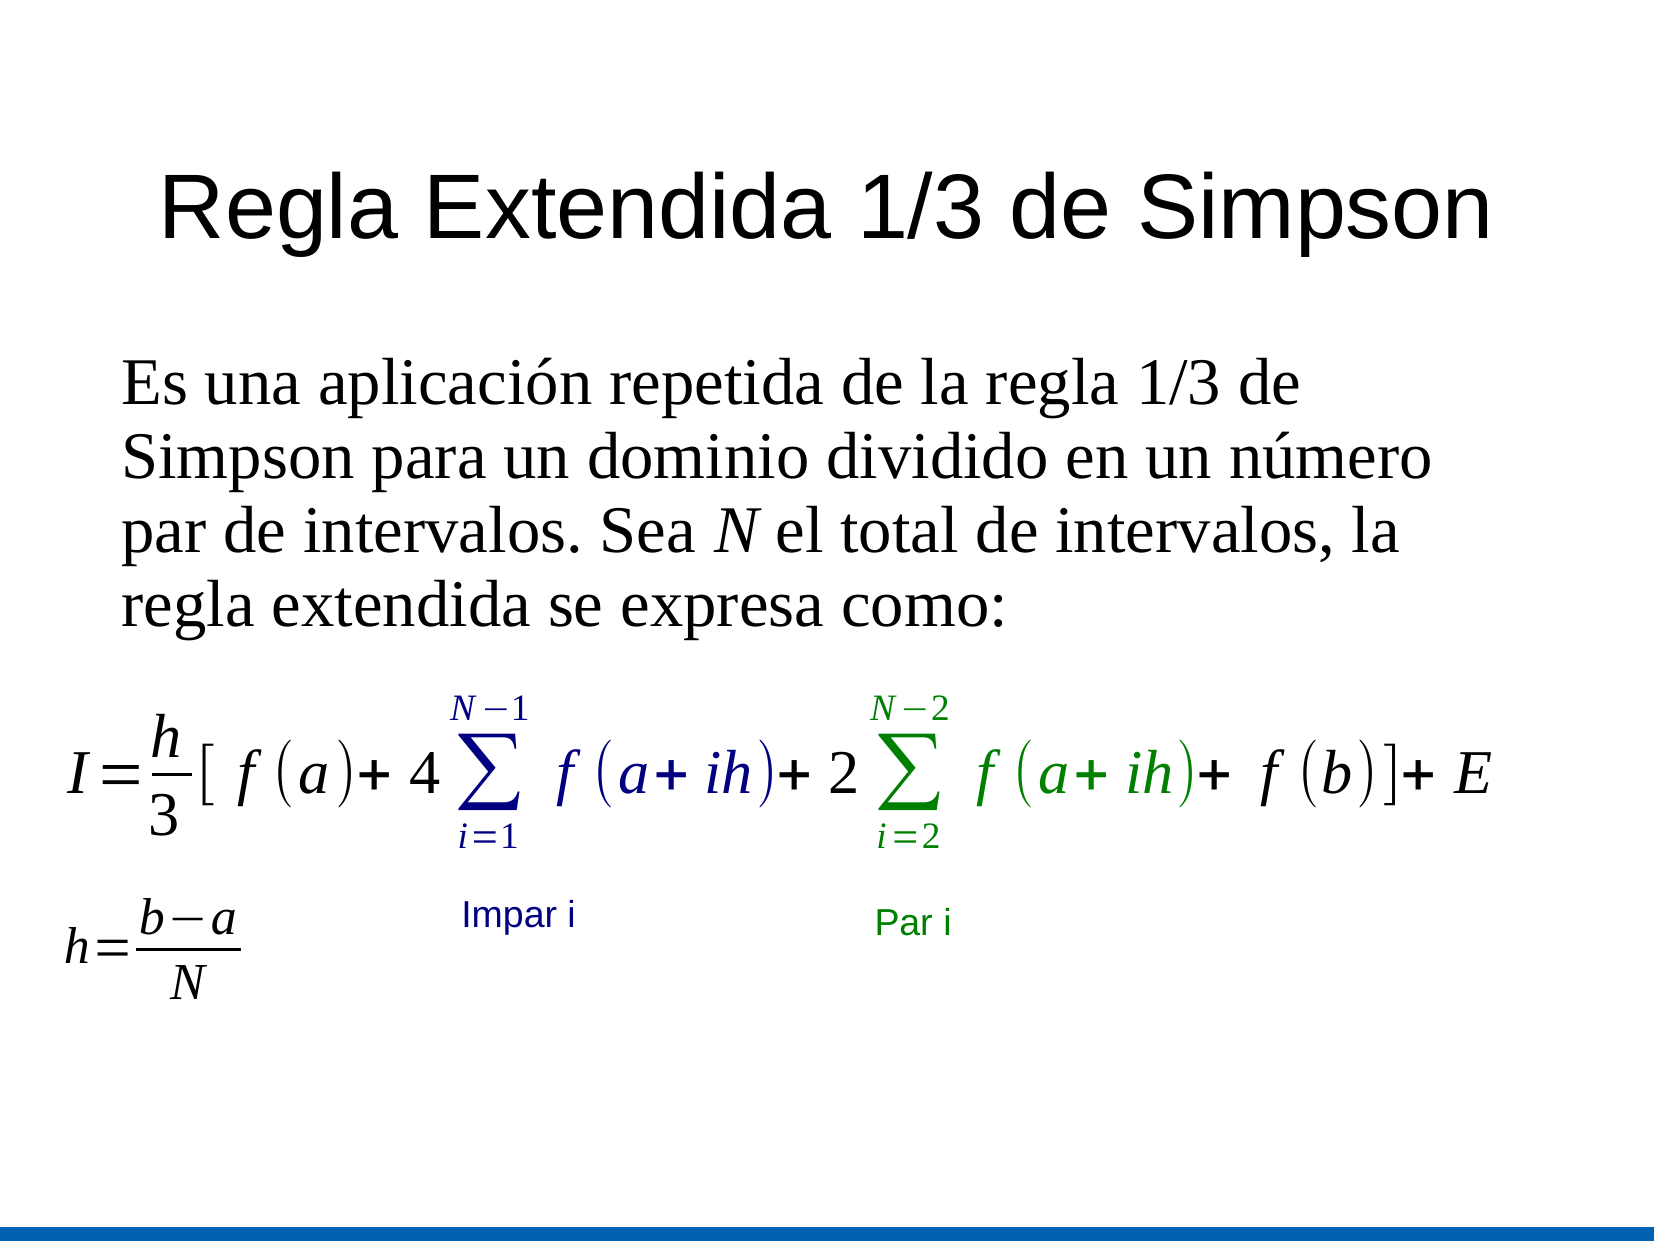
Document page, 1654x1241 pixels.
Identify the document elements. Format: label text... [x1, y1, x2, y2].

chart [56, 687, 1500, 1012]
list Es una aplicación repetida de la regla 1/3 de Simpson para un dominio dividido en un número par de intervalos. Sea N el total de intervalos, la regla extendida se expresa como: [121, 344, 1534, 668]
text_box Par i [859, 893, 967, 951]
text_box Impar i [446, 885, 591, 943]
title Regla Extendida 1/3 de Simpson [121, 102, 1534, 310]
